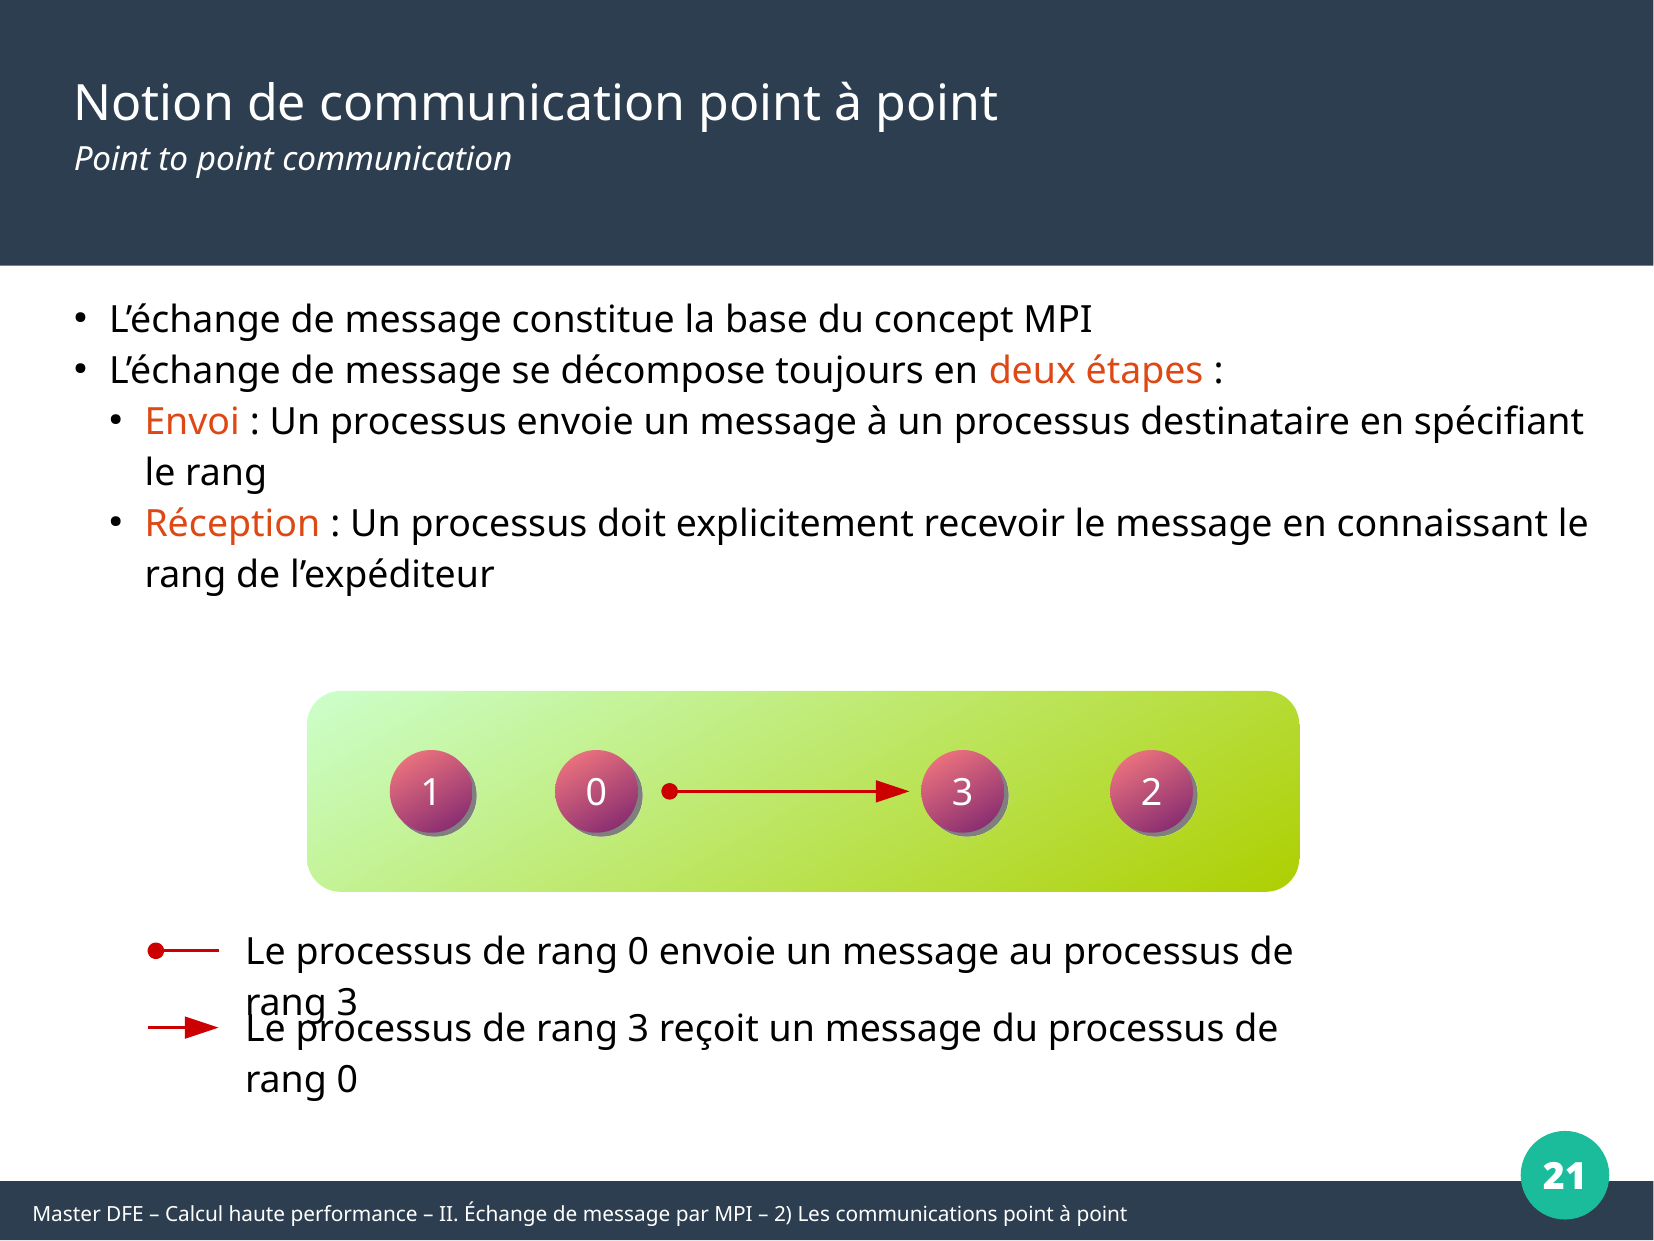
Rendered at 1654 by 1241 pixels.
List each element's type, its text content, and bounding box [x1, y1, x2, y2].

text_box Le processus de rang 3 reçoit un message du processus de rang 0 [230, 994, 1365, 1111]
text_box [307, 690, 1300, 892]
text_box L’échange de message constitue la base du concept MPI L’échange de message se décompose toujours en deux étapes : Envoi : Un processus envoie un message à un processus destinataire en spécifiant le rang Réception : Un processus doit explicitement recevoir le message en connaissant le rang de l’expéditeur [59, 285, 1619, 605]
text_box 3 [921, 750, 1004, 833]
text_box 0 [555, 750, 638, 833]
text_box 1 [389, 750, 473, 833]
text_box Le processus de rang 0 envoie un message au processus de rang 3 [230, 917, 1365, 994]
text_box 2 [1110, 750, 1193, 833]
text_box Master DFE – Calcul haute performance – II. Échange de message par MPI – 2) Les communications point à point [17, 1191, 1436, 1235]
text_box Notion de communication point à point Point to point communication [59, 59, 1477, 187]
